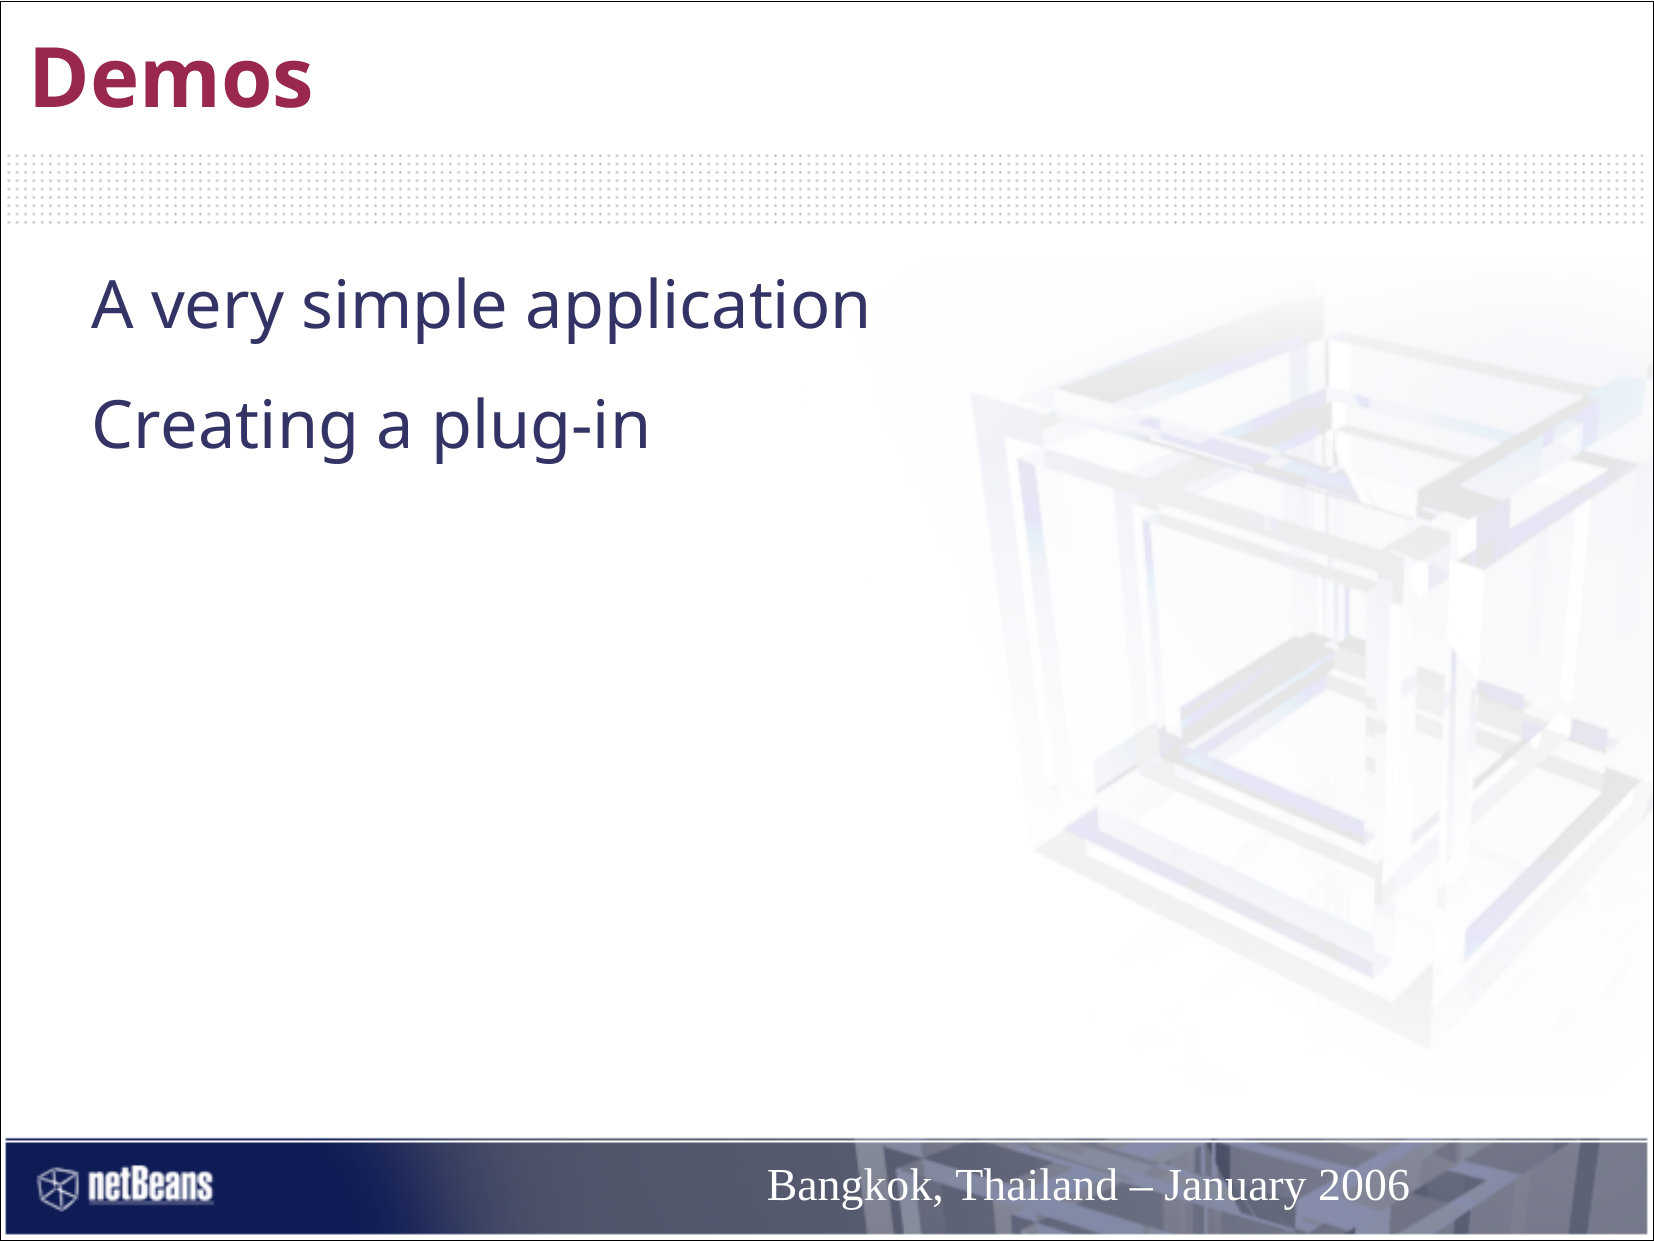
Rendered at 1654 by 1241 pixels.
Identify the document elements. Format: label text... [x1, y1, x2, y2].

picture [1, 2, 1653, 1240]
list A very simple application Creating a plug-in [73, 257, 1574, 1127]
title Demos [28, 0, 1619, 152]
